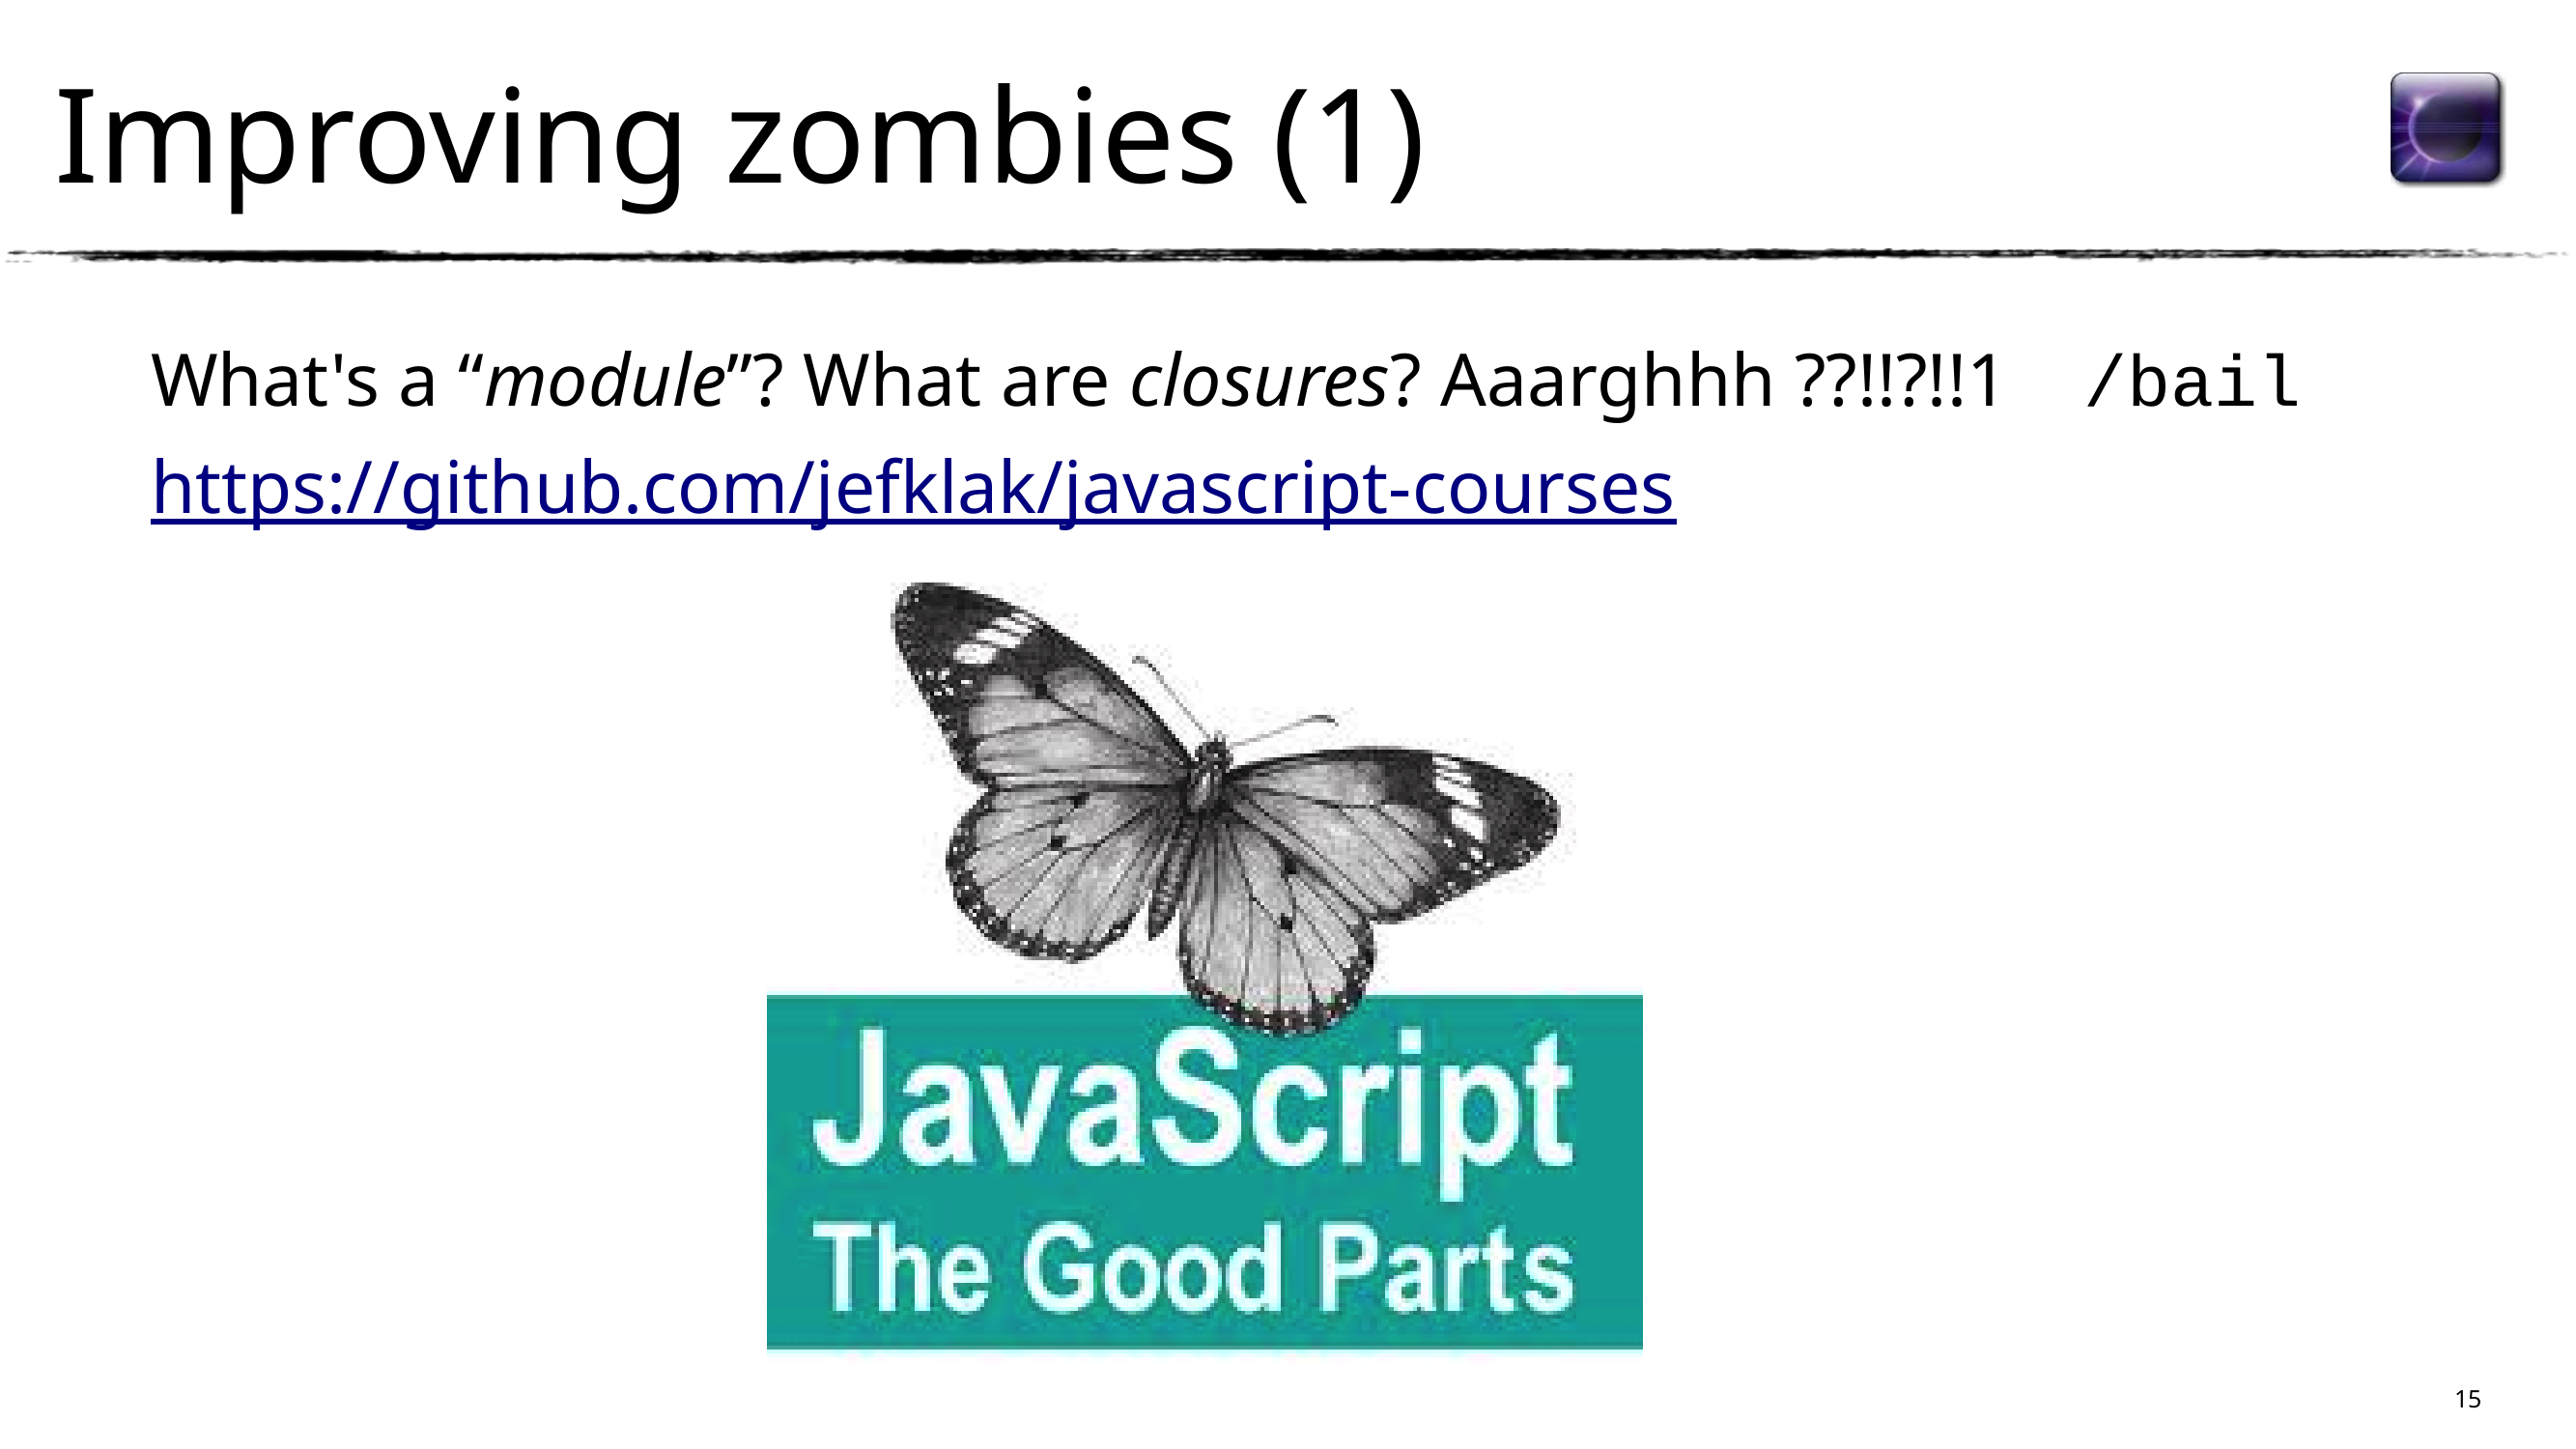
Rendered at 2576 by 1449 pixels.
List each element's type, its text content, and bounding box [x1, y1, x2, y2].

text_box Improving zombies (1) [45, 12, 2528, 250]
text_box What's a “module”? What are closures? Aaarghhh ??!!?!!1 /bail https://github.com/jefklak/javascript-courses [116, 326, 2457, 1387]
picture [767, 552, 1643, 1428]
picture [0, 248, 2576, 268]
picture [2391, 72, 2506, 189]
text_box <number> [2447, 1376, 2490, 1421]
